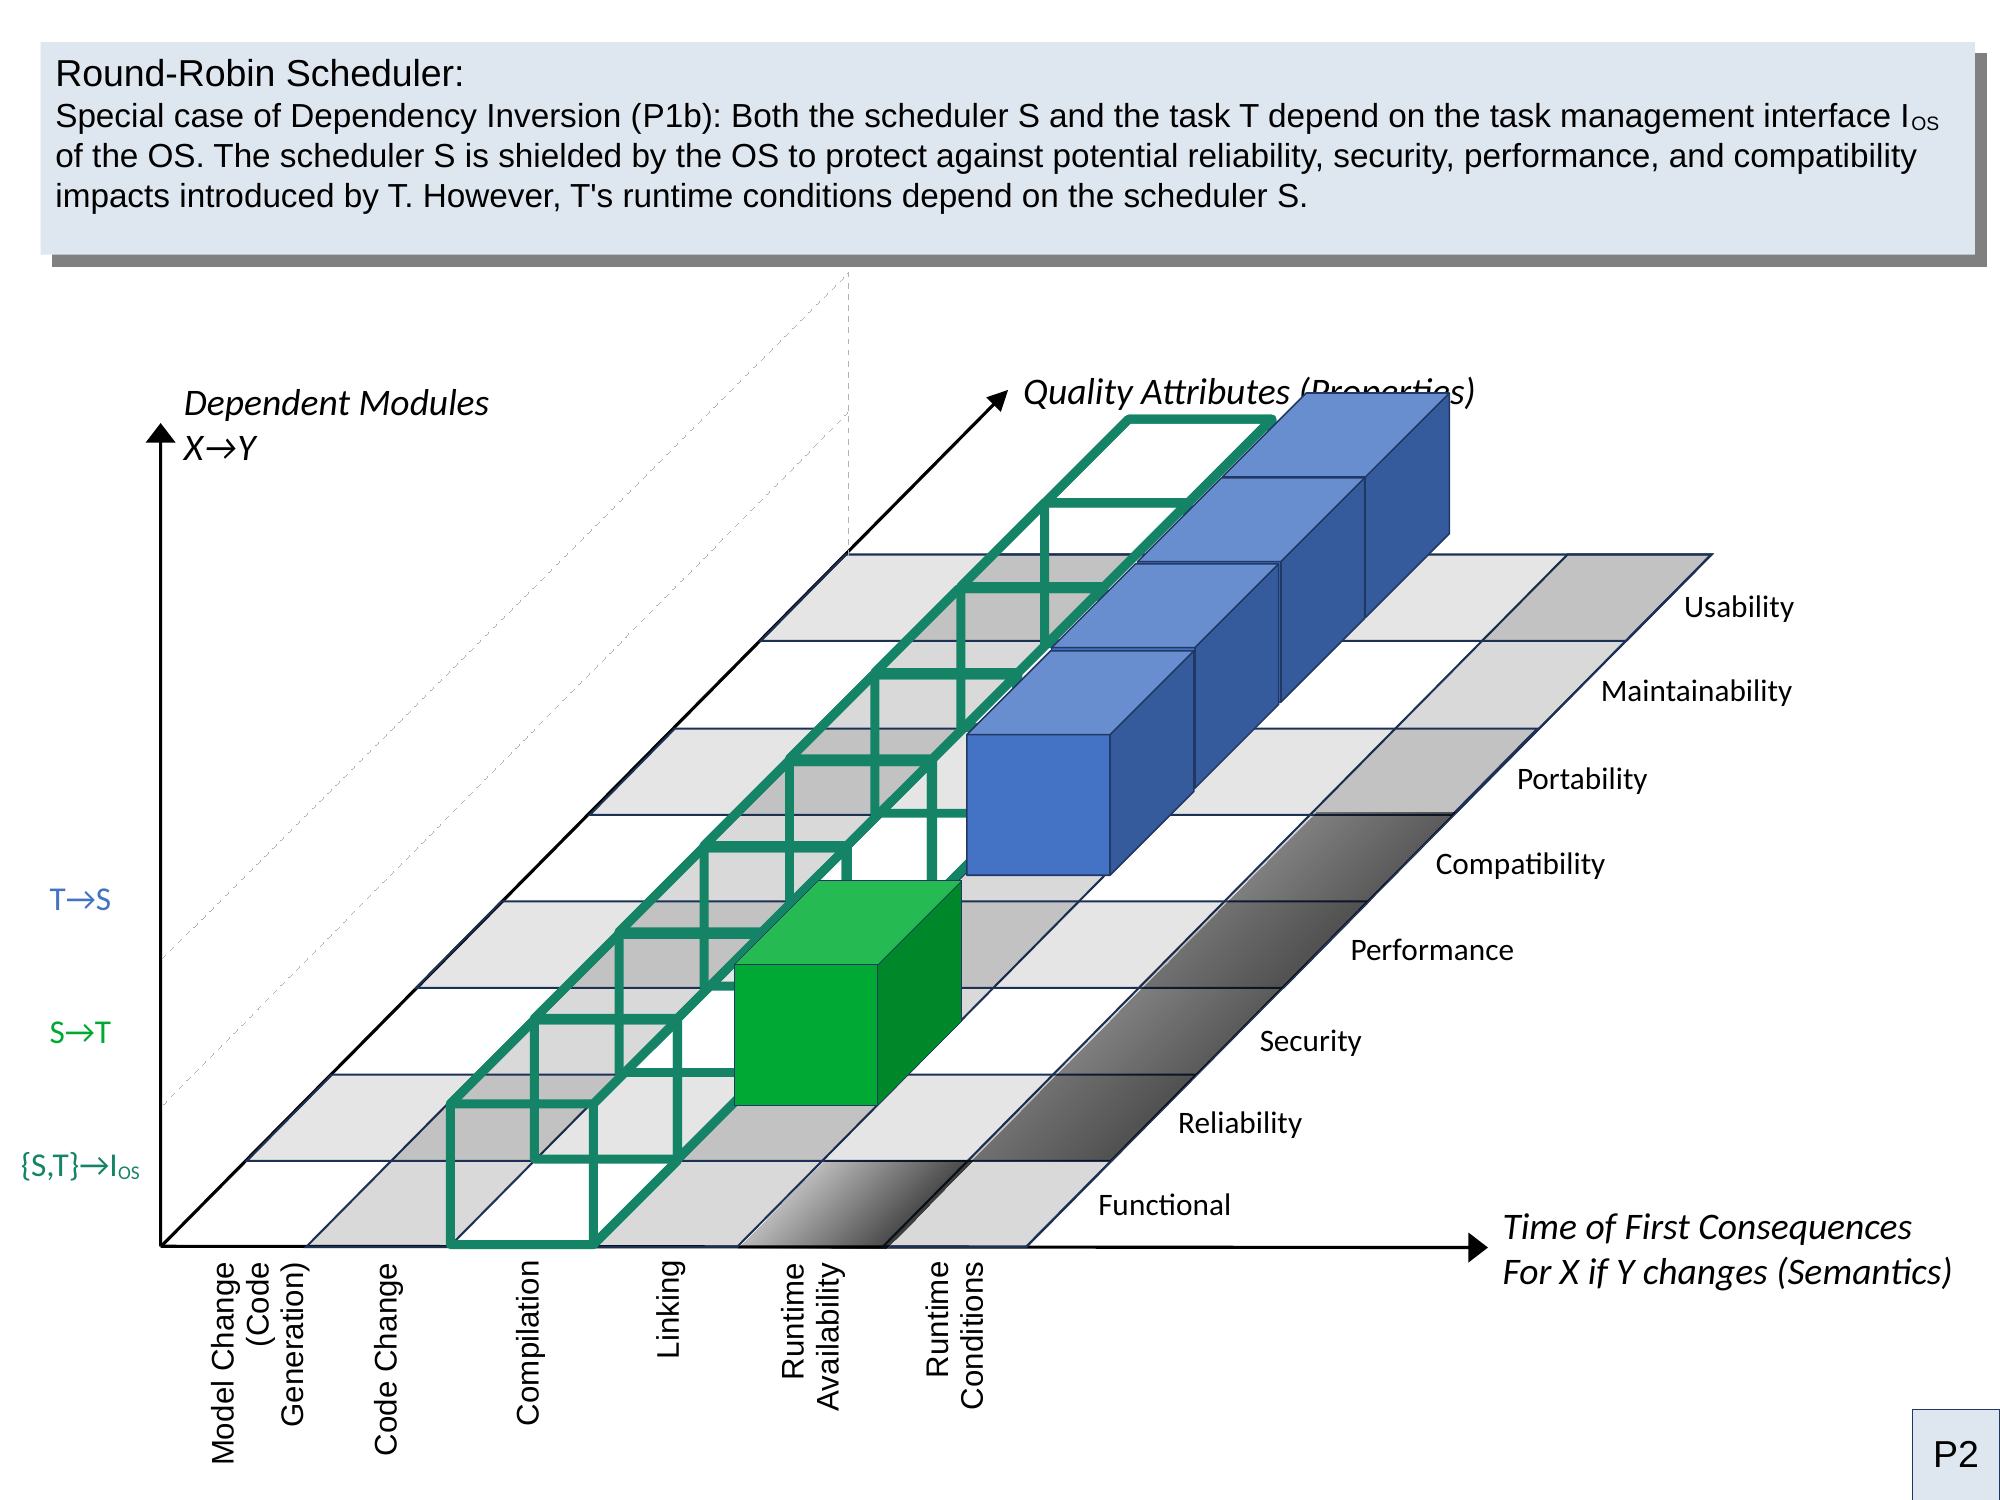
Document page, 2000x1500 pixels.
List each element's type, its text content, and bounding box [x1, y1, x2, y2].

text_box [632, 860, 699, 927]
text_box [599, 394, 1709, 1249]
text_box [539, 1109, 588, 1154]
text_box Security [1245, 1012, 1428, 1065]
text_box [1050, 594, 1089, 633]
text_box Dependent Modules X→Y [160, 325, 505, 521]
text_box Reliability [1163, 1094, 1359, 1147]
text_box [246, 1074, 472, 1247]
text_box [548, 947, 614, 1013]
text_box Compatibility [1420, 835, 1694, 889]
text_box [717, 773, 785, 841]
text_box [893, 775, 926, 808]
text_box [624, 939, 700, 1013]
text_box Runtime Availability [768, 1249, 863, 1455]
text_box Functional [1083, 1177, 1301, 1230]
text_box [709, 939, 749, 979]
text_box Compilation [503, 1250, 560, 1480]
text_box Time of First Consequences For X if Y changes (Semantics) [1487, 1195, 1969, 1300]
text_box [455, 1109, 533, 1240]
text_box Linking [643, 1247, 704, 1480]
text_box [760, 554, 986, 641]
text_box Runtime Conditions [912, 1246, 1007, 1480]
text_box Usability [1669, 578, 1820, 631]
text_box Maintainability [1585, 663, 1813, 716]
text_box [794, 767, 870, 841]
text_box [966, 594, 1040, 668]
text_box Model Change (Code Generation) [198, 1246, 318, 1484]
text_box Performance [1328, 921, 1640, 975]
text_box Code Change [361, 1247, 422, 1480]
text_box [880, 680, 956, 754]
text_box Portability [1502, 751, 1728, 804]
text_box Quality Attributes (Properties) [1008, 359, 1491, 420]
text_box [887, 599, 956, 668]
text_box T→S S→T {S,T}→IOS [0, 645, 161, 1193]
text_box [802, 686, 870, 754]
text_box [709, 853, 785, 927]
text_box [416, 901, 642, 988]
text_box [1050, 554, 1129, 582]
text_box [794, 853, 833, 892]
text_box [624, 1025, 665, 1066]
text_box [539, 1025, 615, 1099]
text_box Round-Robin Scheduler: Special case of Dependency Inversion (P1b): Both the scheduler S and the task T depend on the task management interface IOS of the OS. The scheduler S is shielded by the OS to protect against potential reliability, security, performance, and compatibility impacts introduced by T. However, T's runtime conditions depend on the scheduler S. [40, 42, 1975, 255]
text_box [589, 728, 812, 815]
text_box [463, 1033, 529, 1099]
text_box [598, 1077, 672, 1154]
text_box [966, 680, 1004, 718]
text_box [880, 767, 918, 805]
text_box P2 [1912, 1409, 2000, 1500]
text_box [973, 554, 1040, 582]
